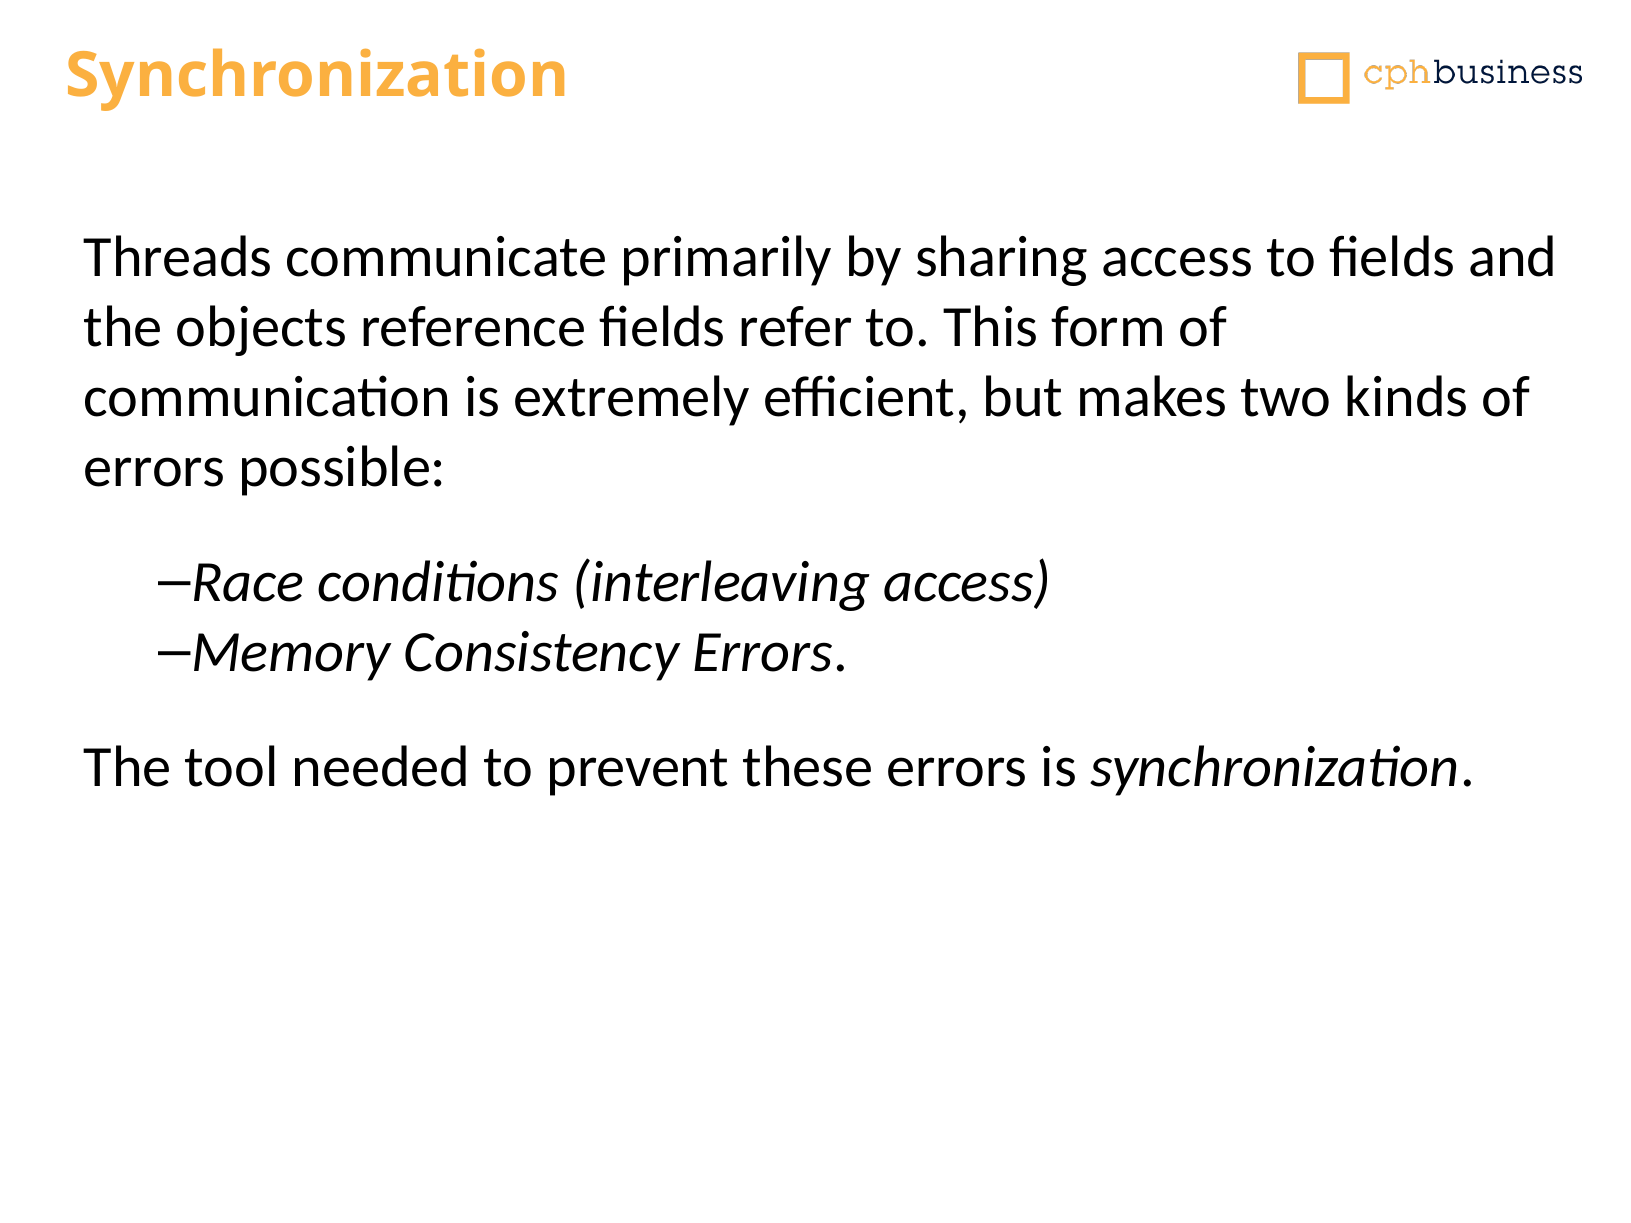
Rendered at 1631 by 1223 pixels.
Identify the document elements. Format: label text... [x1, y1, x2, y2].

text_box Threads communicate primarily by sharing access to fields and the objects reference fields refer to. This form of communication is extremely efficient, but makes two kinds of errors possible: Race conditions (interleaving access) Memory Consistency Errors. The tool needed to prevent these errors is synchronization. [67, 210, 1585, 1017]
picture [1247, 1, 1631, 155]
text_box Synchronization [50, 26, 1317, 150]
